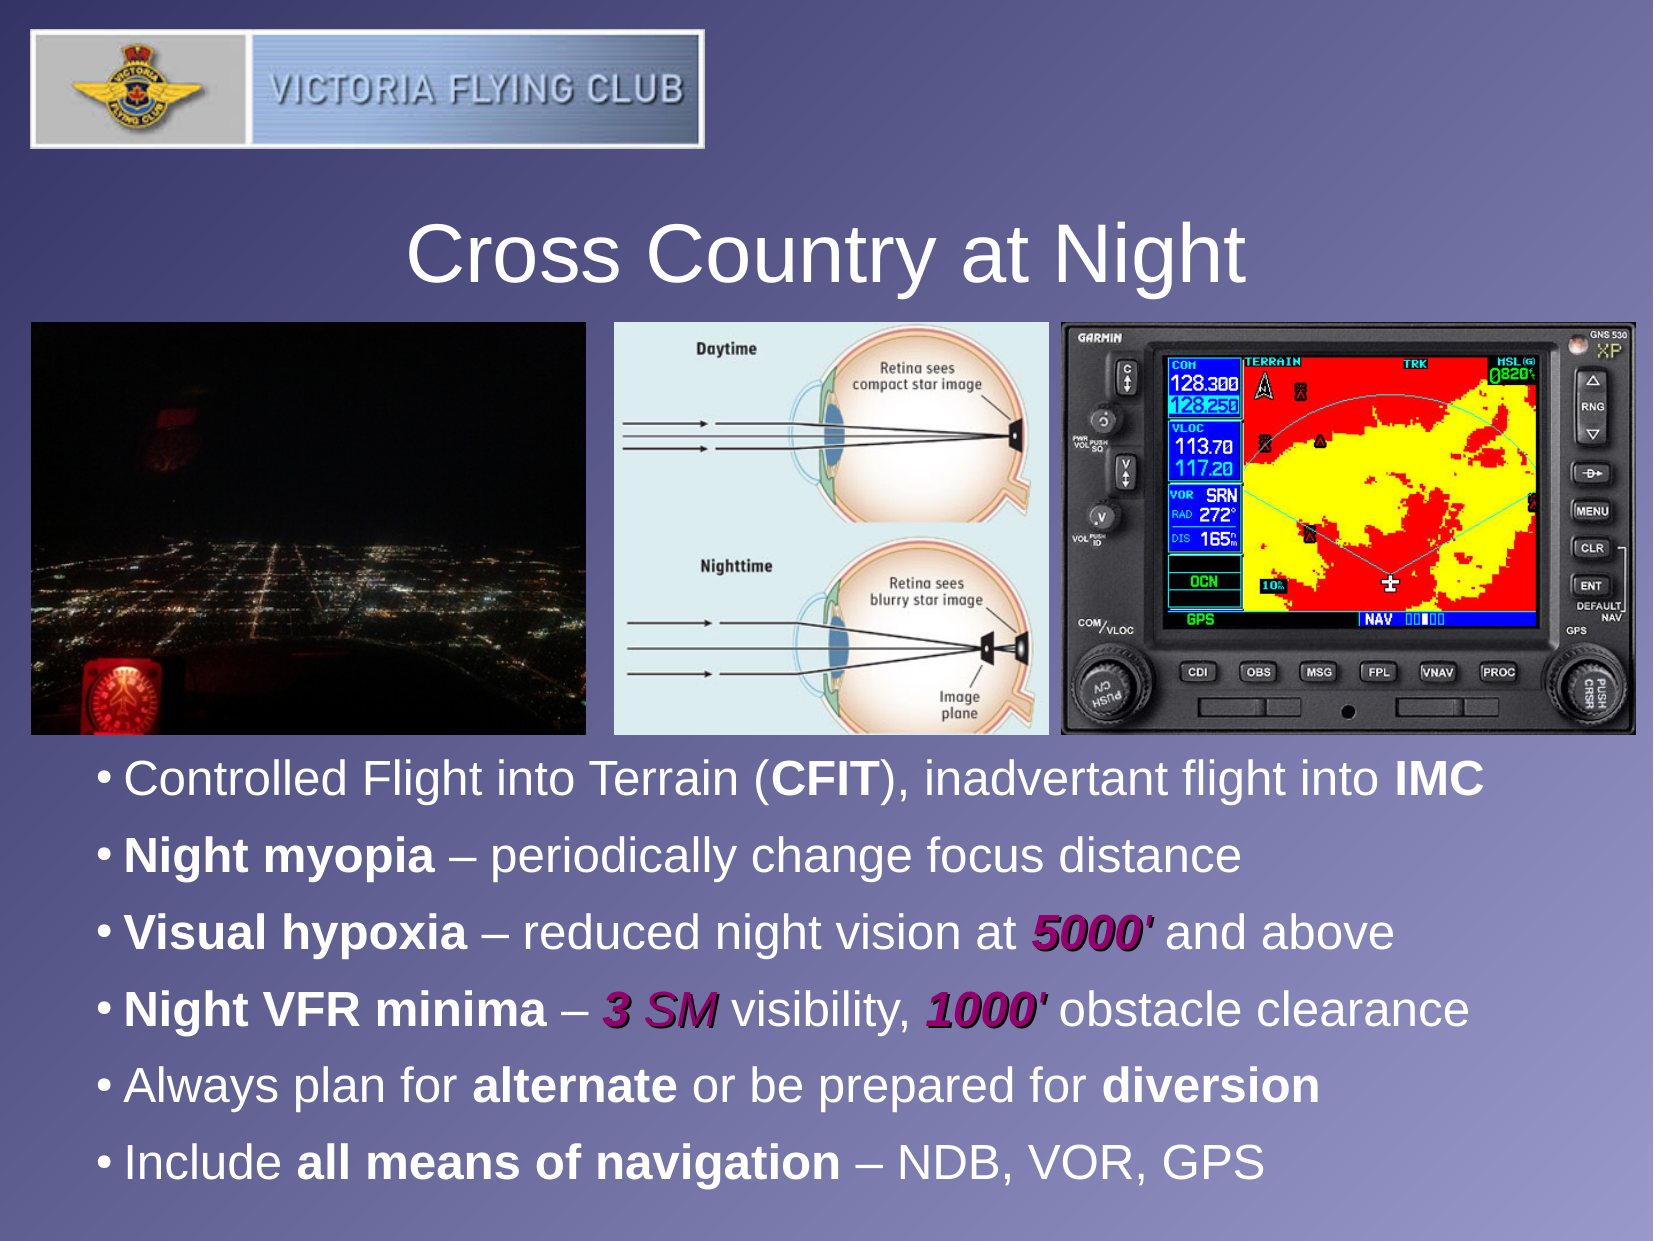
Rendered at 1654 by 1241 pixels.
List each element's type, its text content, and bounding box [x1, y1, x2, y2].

list Controlled Flight into Terrain (CFIT), inadvertant flight into IMC Night myopia – periodically change focus distance Visual hypoxia – reduced night vision at 5000' and above Night VFR minima – 3 SM visibility, 1000' obstacle clearance Always plan for alternate or be prepared for diversion Include all means of navigation – NDB, VOR, GPS [82, 750, 1571, 1201]
picture [614, 322, 1049, 736]
title Cross Country at Night [82, 150, 1571, 358]
picture [31, 322, 586, 736]
picture [30, 29, 705, 149]
picture [1061, 322, 1636, 736]
